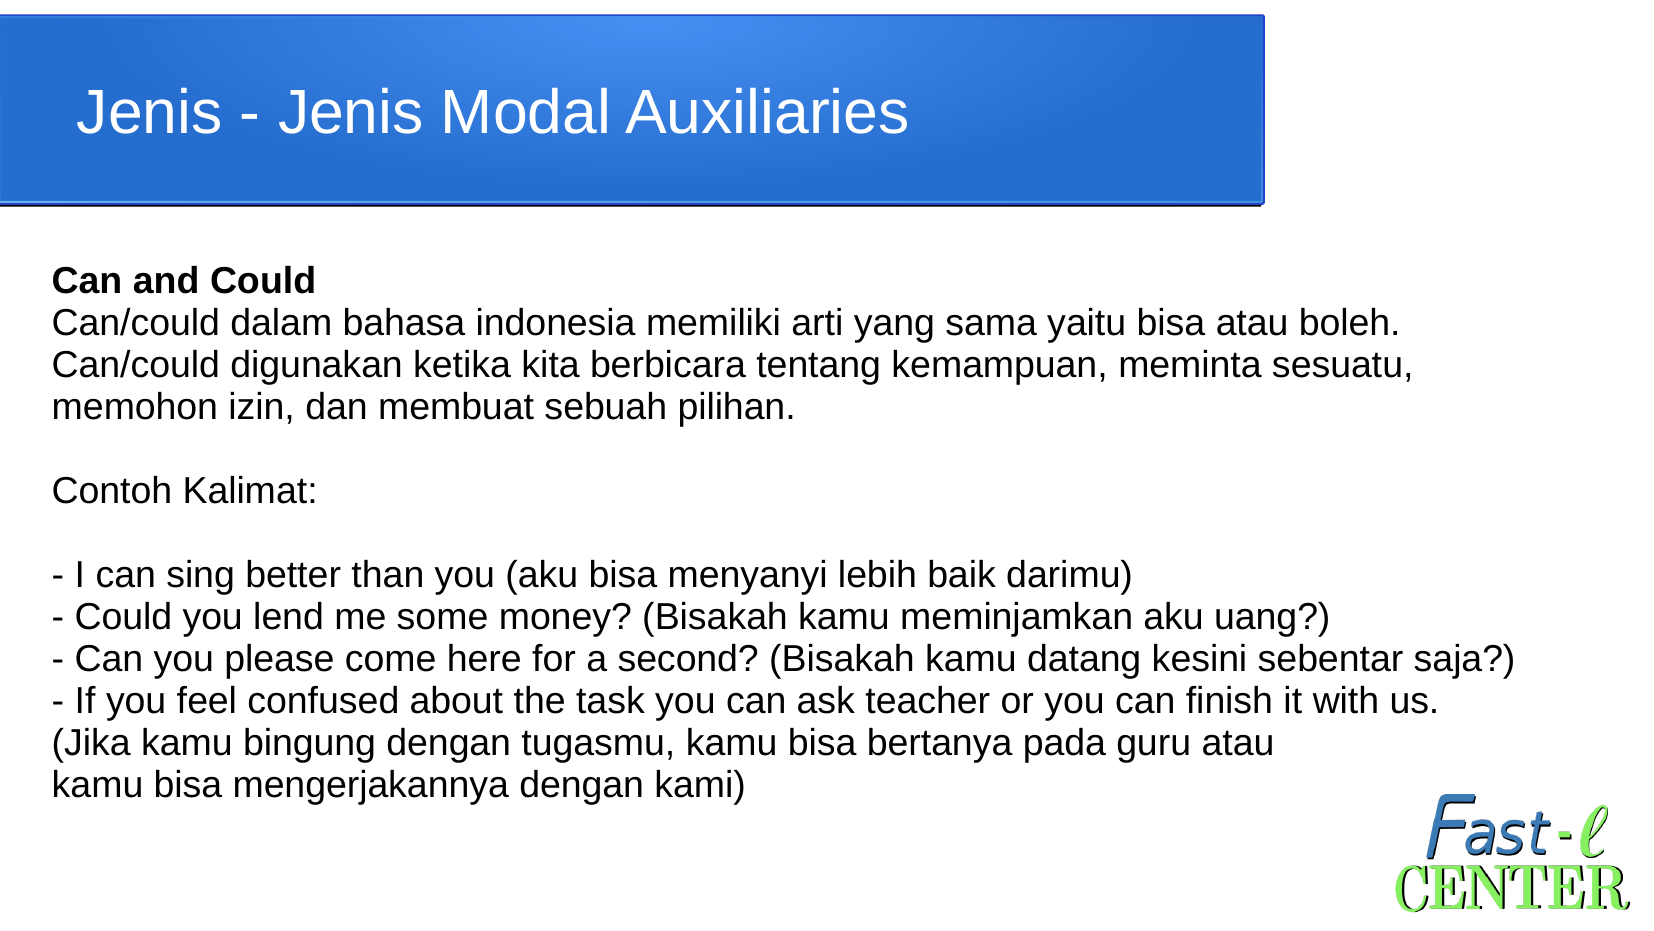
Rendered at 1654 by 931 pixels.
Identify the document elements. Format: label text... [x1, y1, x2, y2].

text_box Can and Could Can/could dalam bahasa indonesia memiliki arti yang sama yaitu bisa atau boleh. Can/could digunakan ketika kita berbicara tentang kemampuan, meminta sesuatu, memohon izin, dan membuat sebuah pilihan. Contoh Kalimat: - I can sing better than you (aku bisa menyanyi lebih baik darimu) - Could you lend me some money? (Bisakah kamu meminjamkan aku uang?) - Can you please come here for a second? (Bisakah kamu datang kesini sebentar saja?) - If you feel confused about the task you can ask teacher or you can finish it with us. (Jika kamu bingung dengan tugasmu, kamu bisa bertanya pada guru atau kamu bisa mengerjakannya dengan kami) [36, 252, 1531, 855]
title Jenis - Jenis Modal Auxiliaries [76, 35, 1229, 189]
picture [1395, 794, 1631, 916]
